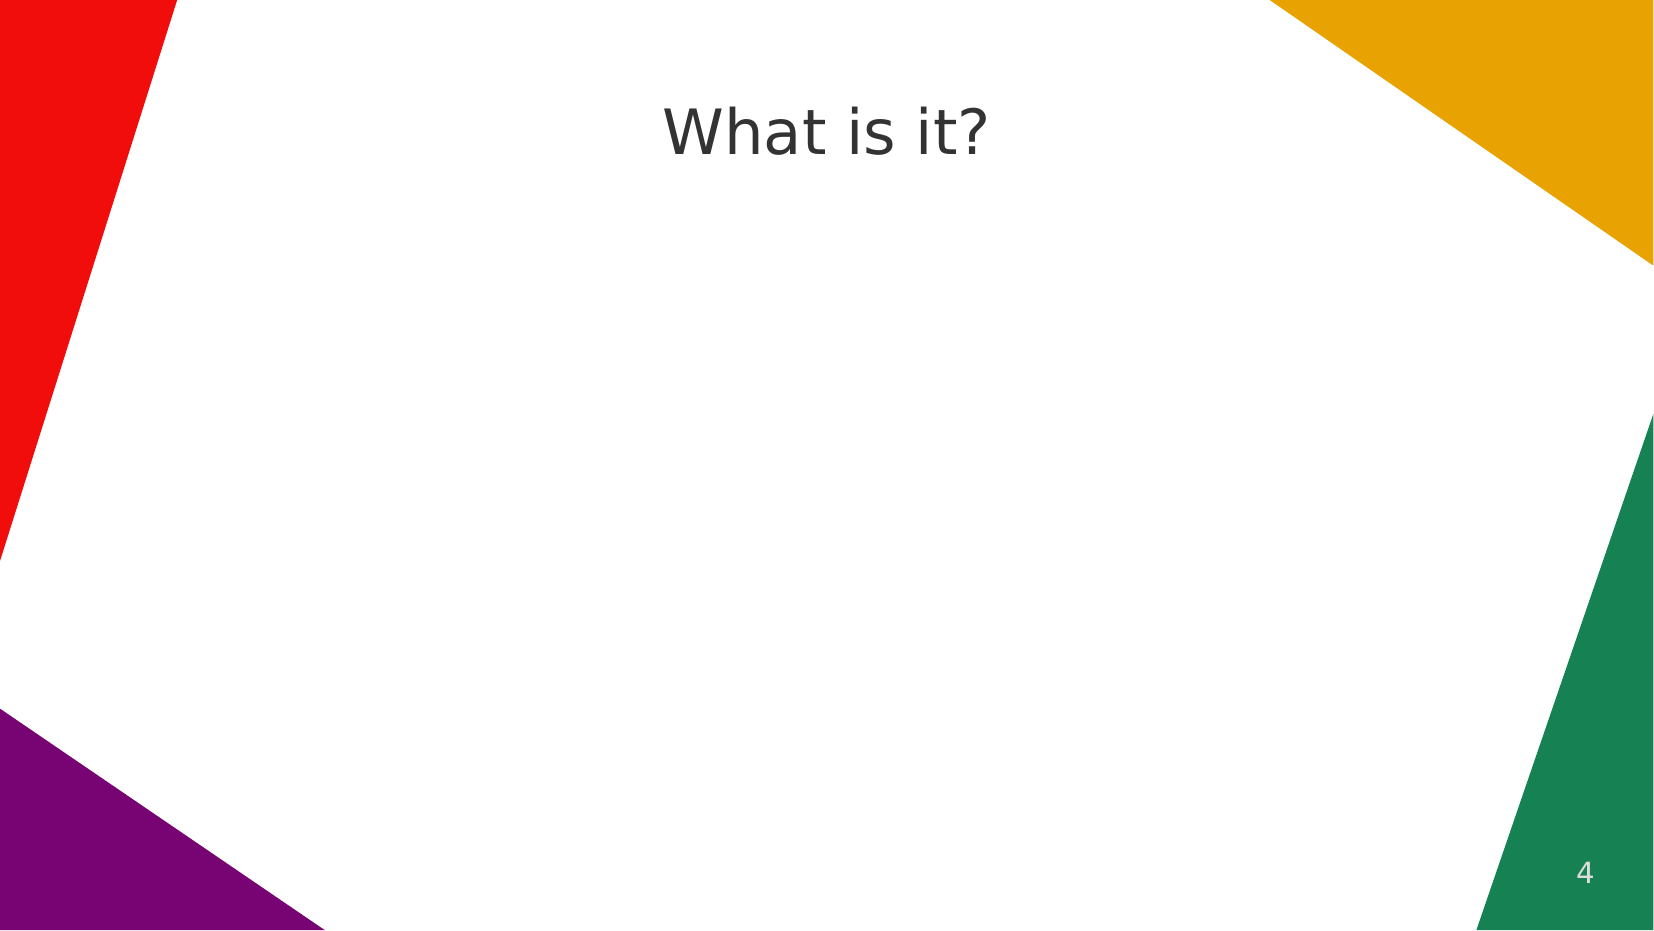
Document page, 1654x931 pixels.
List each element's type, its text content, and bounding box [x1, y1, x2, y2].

title What is it? [118, 59, 1536, 207]
